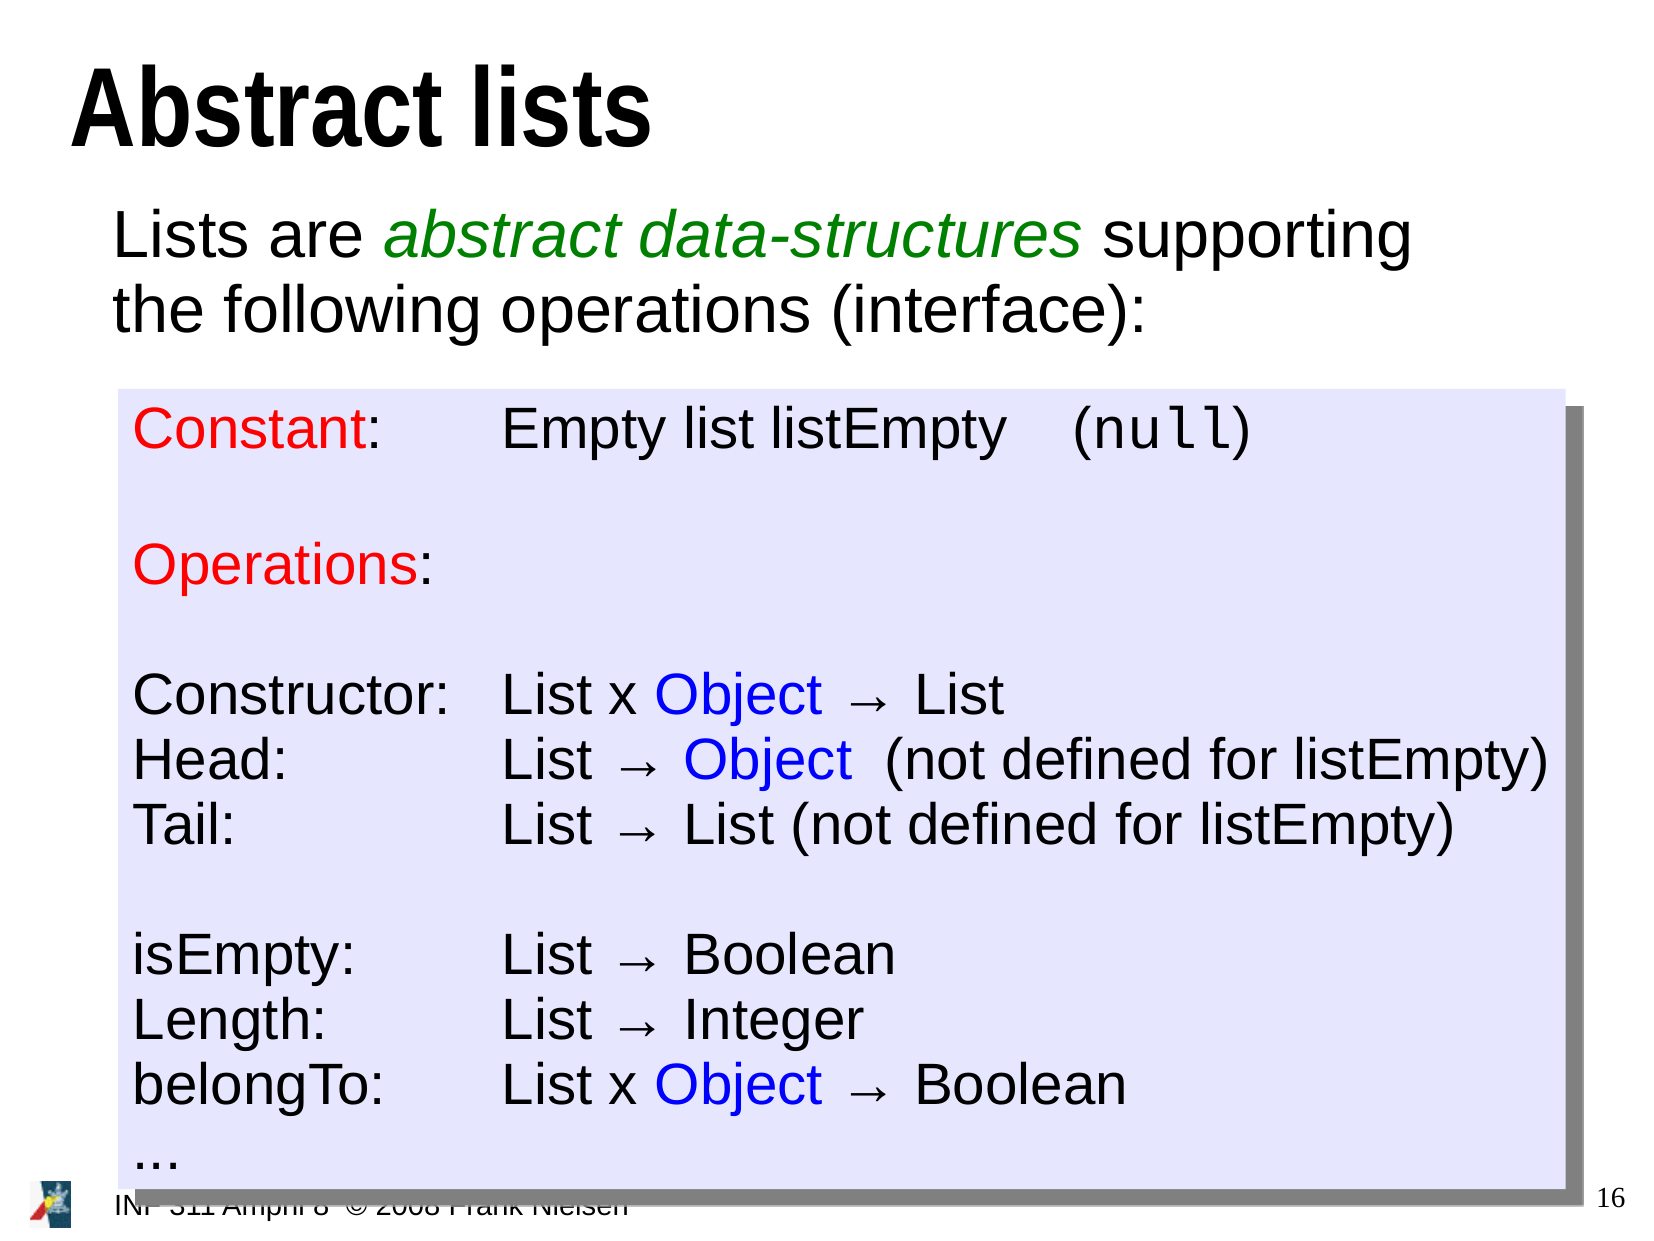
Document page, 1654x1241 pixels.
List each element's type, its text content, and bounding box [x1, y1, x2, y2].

text_box Constant: Empty list listEmpty (null) Operations: Constructor: List x Object → List Head: List → Object (not defined for listEmpty) Tail: List → List (not defined for listEmpty) isEmpty: List → Boolean Length: List → Integer belongTo: List x Object → Boolean ... [118, 388, 1566, 1185]
picture [29, 1181, 71, 1228]
text_box Lists are abstract data-structures supporting the following operations (interface): [98, 189, 1447, 355]
text_box Abstract lists [29, 33, 666, 178]
